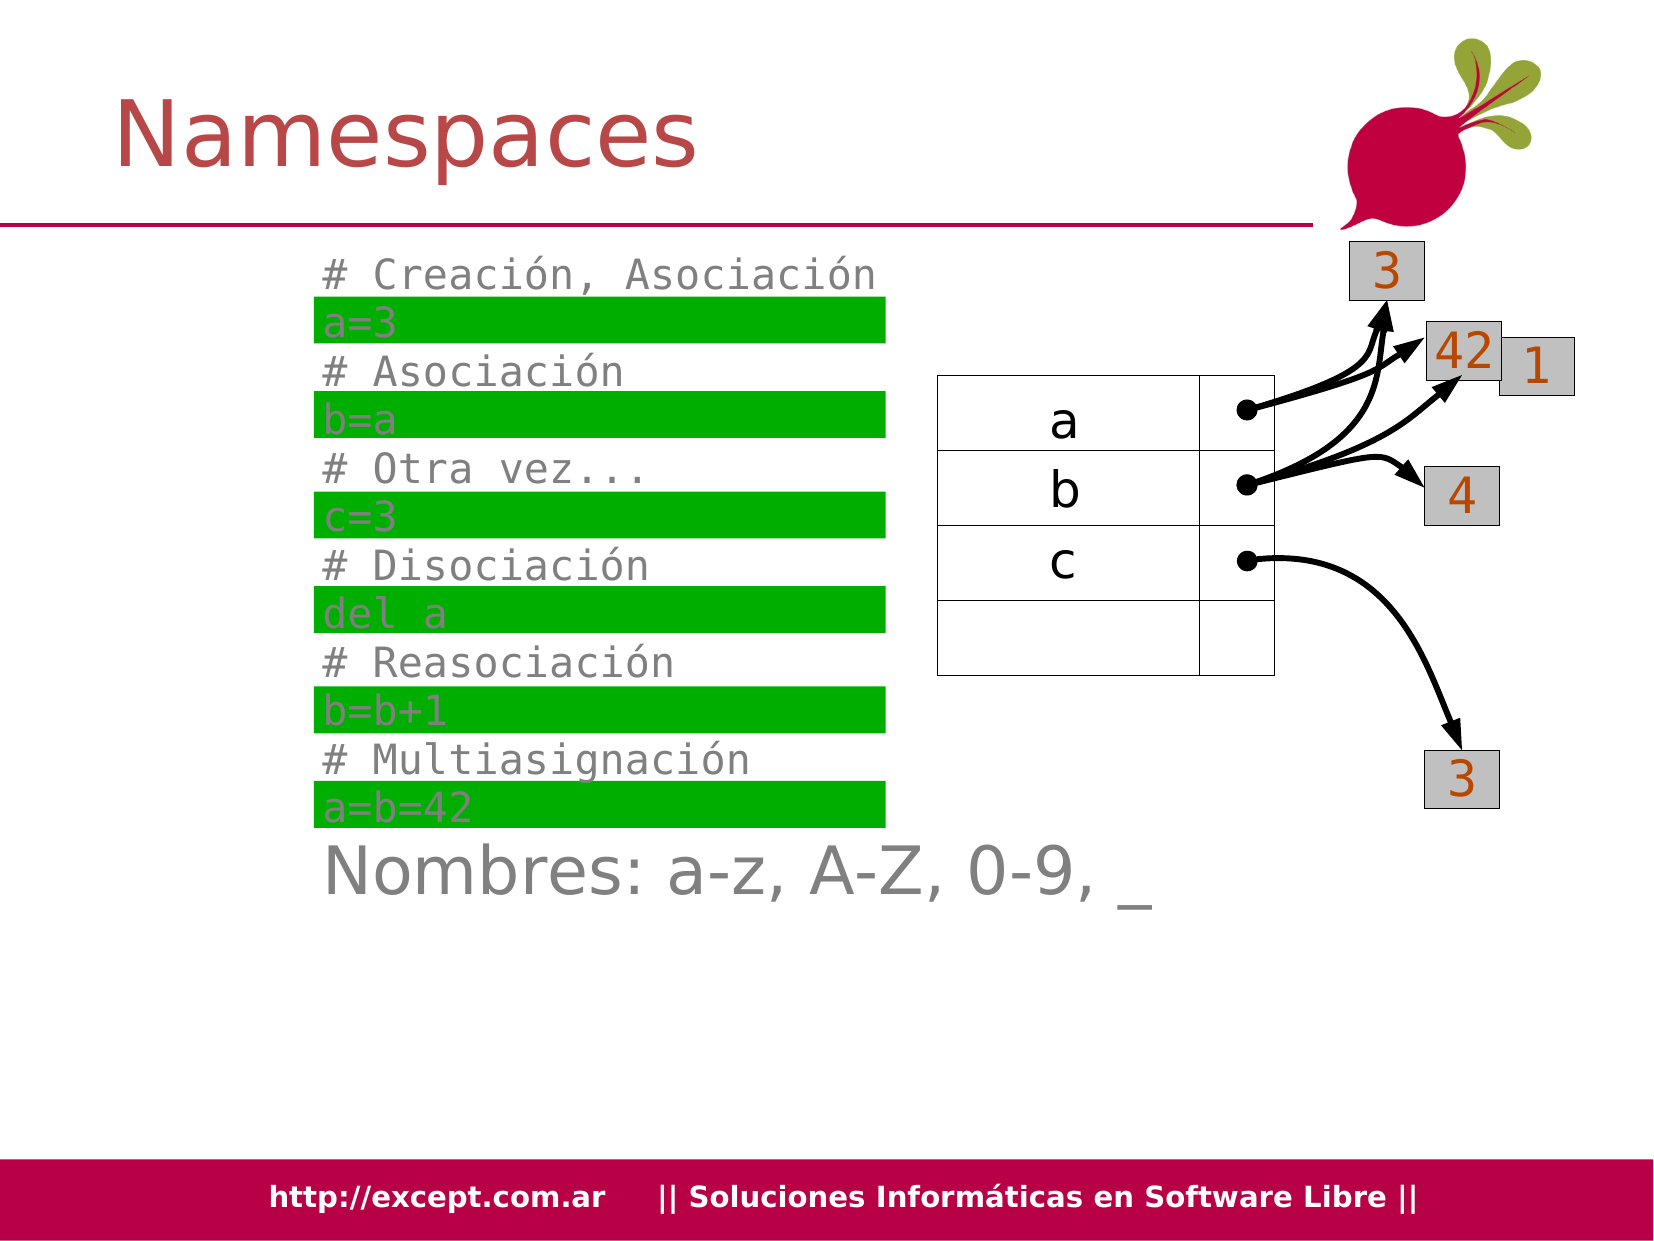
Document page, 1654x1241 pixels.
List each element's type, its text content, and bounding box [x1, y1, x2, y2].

list # Creación, Asociación a=3 # Asociación b=a # Otra vez... c=3 # Disociación del a # Reasociación b=b+1 # Multiasignación a=b=42 Nombres: a-z, A-Z, 0-9, _ [322, 250, 1313, 1175]
text_box [313, 686, 322, 734]
text_box [313, 391, 322, 438]
picture [1330, 23, 1556, 237]
text_box [313, 780, 322, 828]
text_box a [1049, 391, 1125, 451]
text_box 3 [1424, 750, 1500, 809]
text_box [313, 296, 322, 344]
text_box c [1049, 531, 1125, 591]
text_box [313, 491, 322, 539]
text_box 3 [1349, 241, 1425, 301]
text_box [313, 586, 322, 633]
text_box 4 [1424, 466, 1500, 526]
text_box 1 [1499, 337, 1575, 396]
text_box b [1049, 460, 1125, 520]
text_box 42 [1426, 321, 1502, 381]
title Namespaces [112, 76, 1313, 194]
